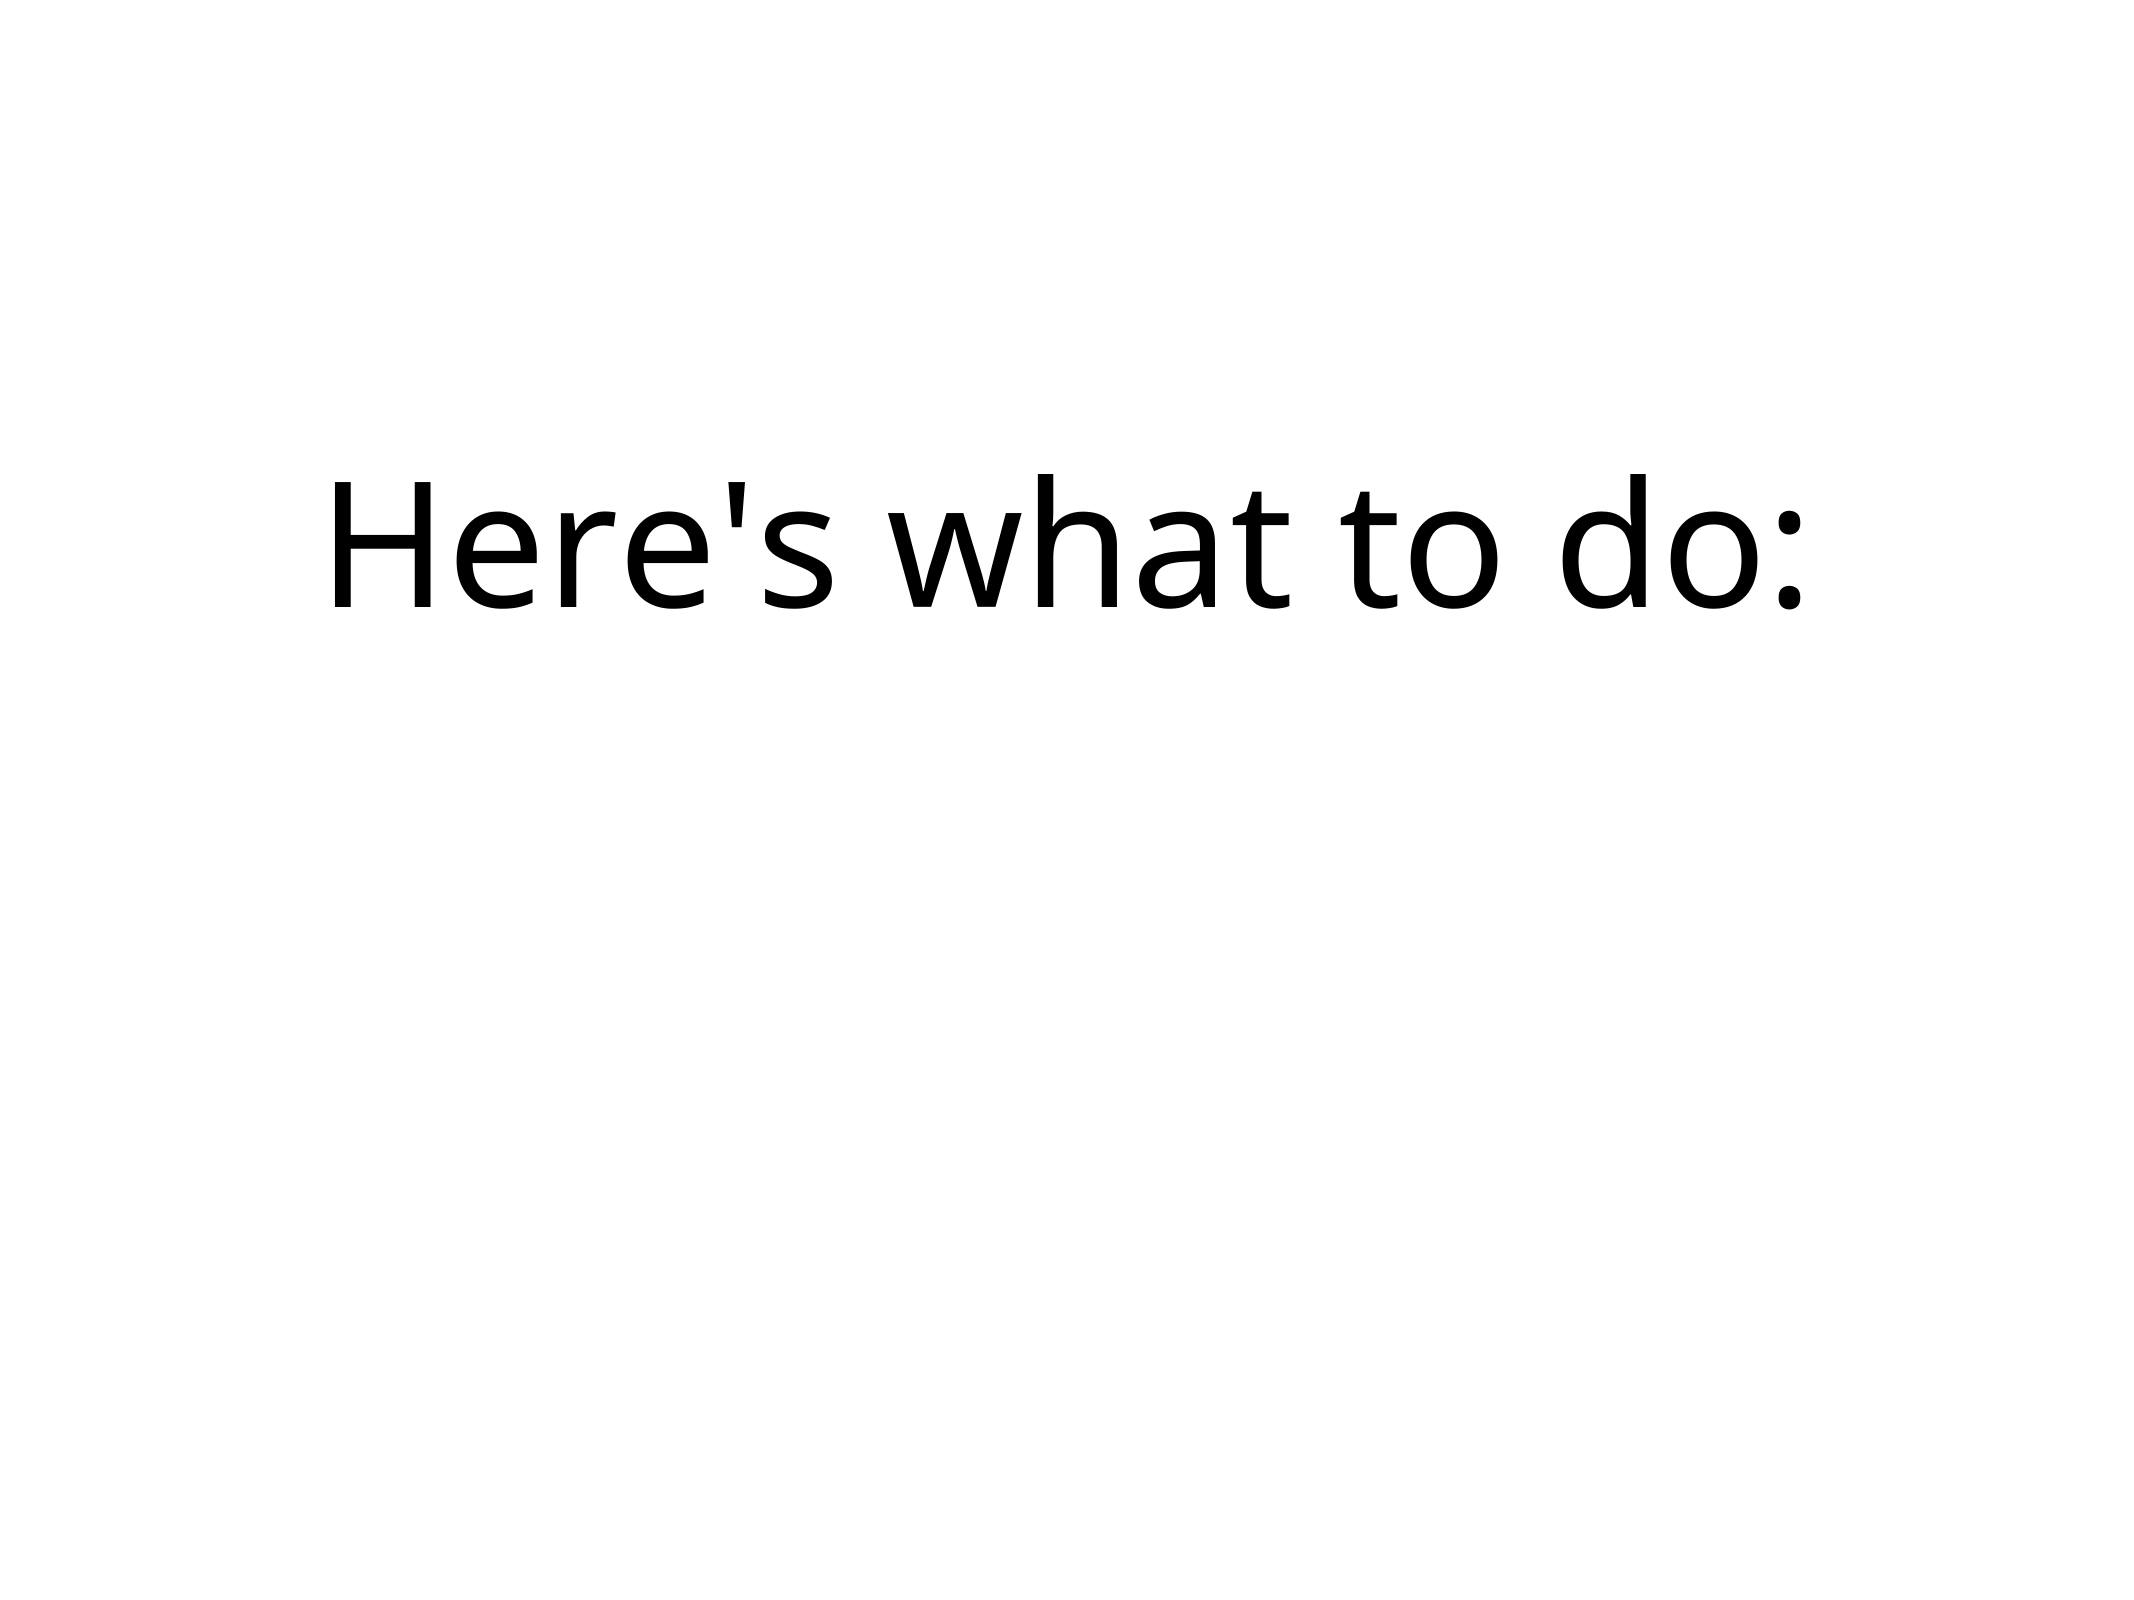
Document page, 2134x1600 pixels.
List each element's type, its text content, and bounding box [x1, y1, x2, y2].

title Here's what to do: [208, 276, 1925, 804]
